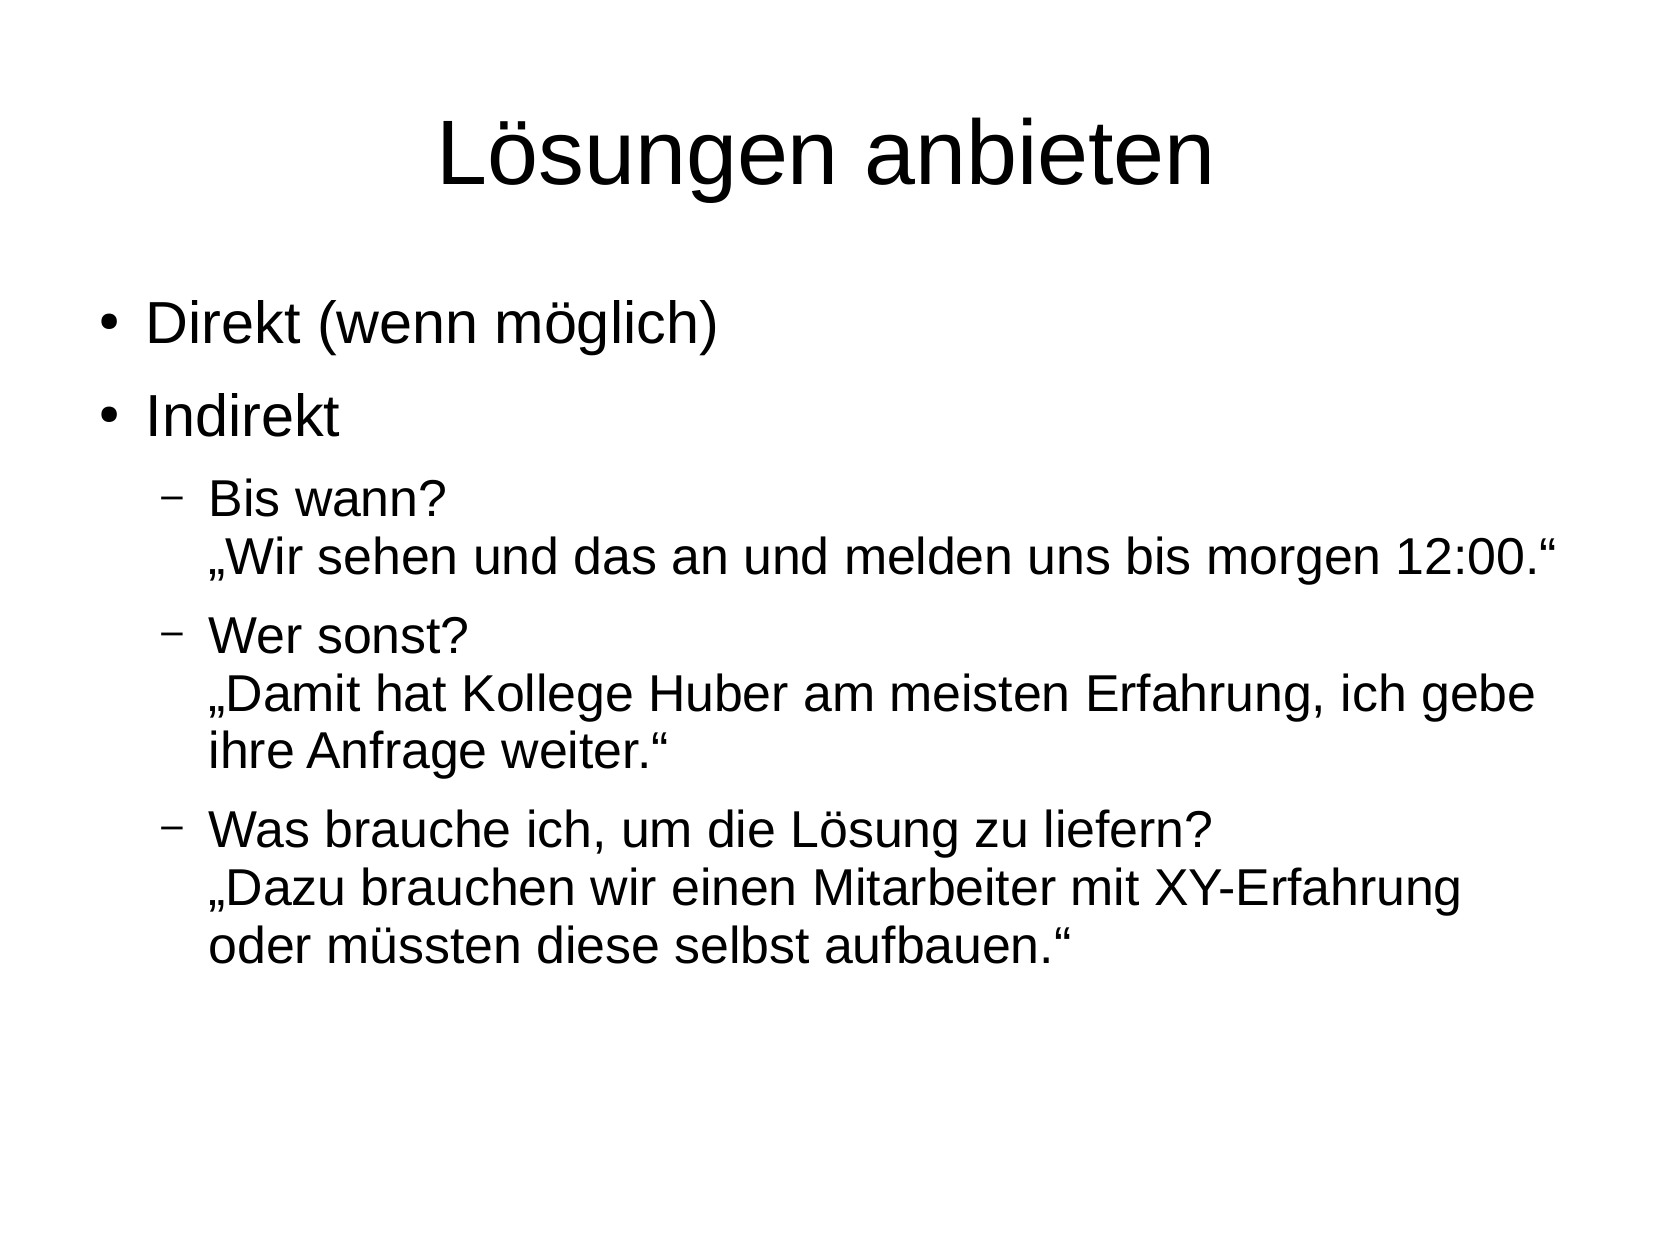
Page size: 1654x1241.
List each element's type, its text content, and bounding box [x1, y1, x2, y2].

list Direkt (wenn möglich) Indirekt Bis wann? „Wir sehen und das an und melden uns bis morgen 12:00.“ Wer sonst? „Damit hat Kollege Huber am meisten Erfahrung, ich gebe ihre Anfrage weiter.“ Was brauche ich, um die Lösung zu liefern? „Dazu brauchen wir einen Mitarbeiter mit XY-Erfahrung oder müssten diese selbst aufbauen.“ [82, 290, 1571, 1010]
title Lösungen anbieten [82, 49, 1571, 257]
